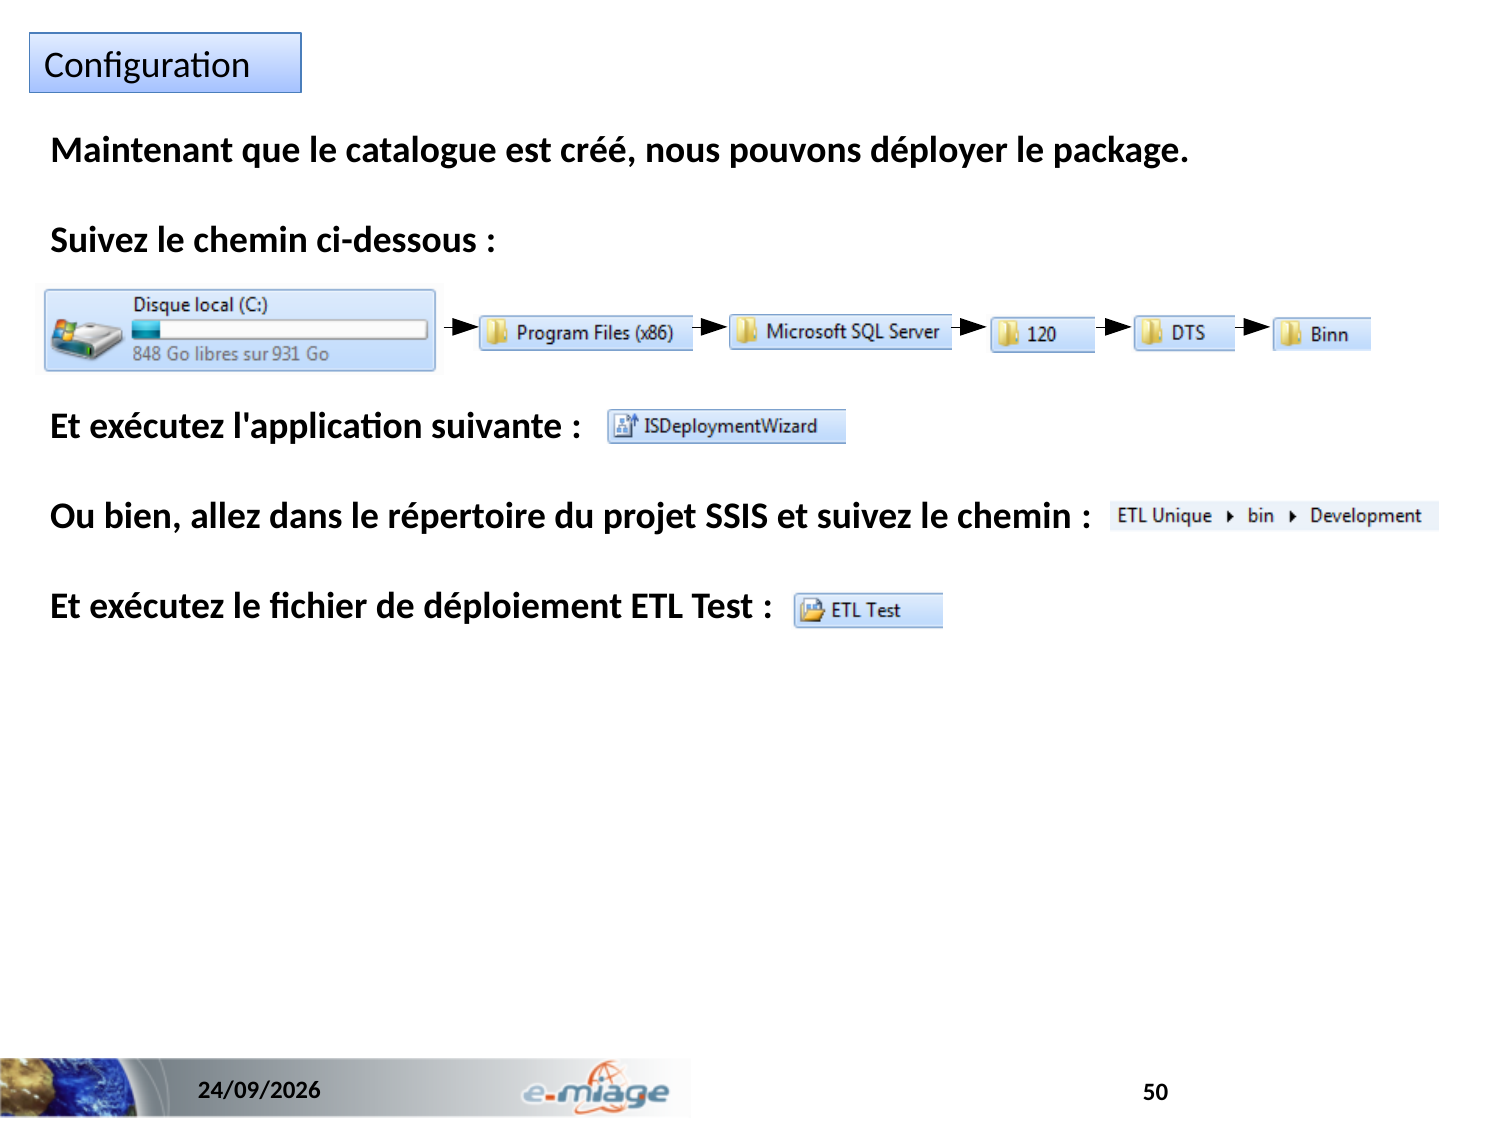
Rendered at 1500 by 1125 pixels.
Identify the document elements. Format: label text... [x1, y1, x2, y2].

picture [1131, 314, 1235, 353]
picture [473, 314, 693, 351]
text_box Et exécutez l'application suivante : Ou bien, allez dans le répertoire du projet SSIS et suivez le chemin : Et exécutez le fichier de déploiement ETL Test : [35, 393, 1471, 724]
text_box Maintenant que le catalogue est créé, nous pouvons déployer le package. Suivez le chemin ci-dessous : [35, 118, 1471, 358]
picture [1270, 316, 1371, 351]
text_box Configuration [29, 32, 302, 93]
picture [986, 314, 1095, 353]
picture [729, 314, 952, 350]
picture [35, 283, 444, 375]
picture [1110, 500, 1439, 532]
picture [606, 409, 846, 444]
picture [0, 1058, 691, 1118]
picture [791, 590, 943, 630]
